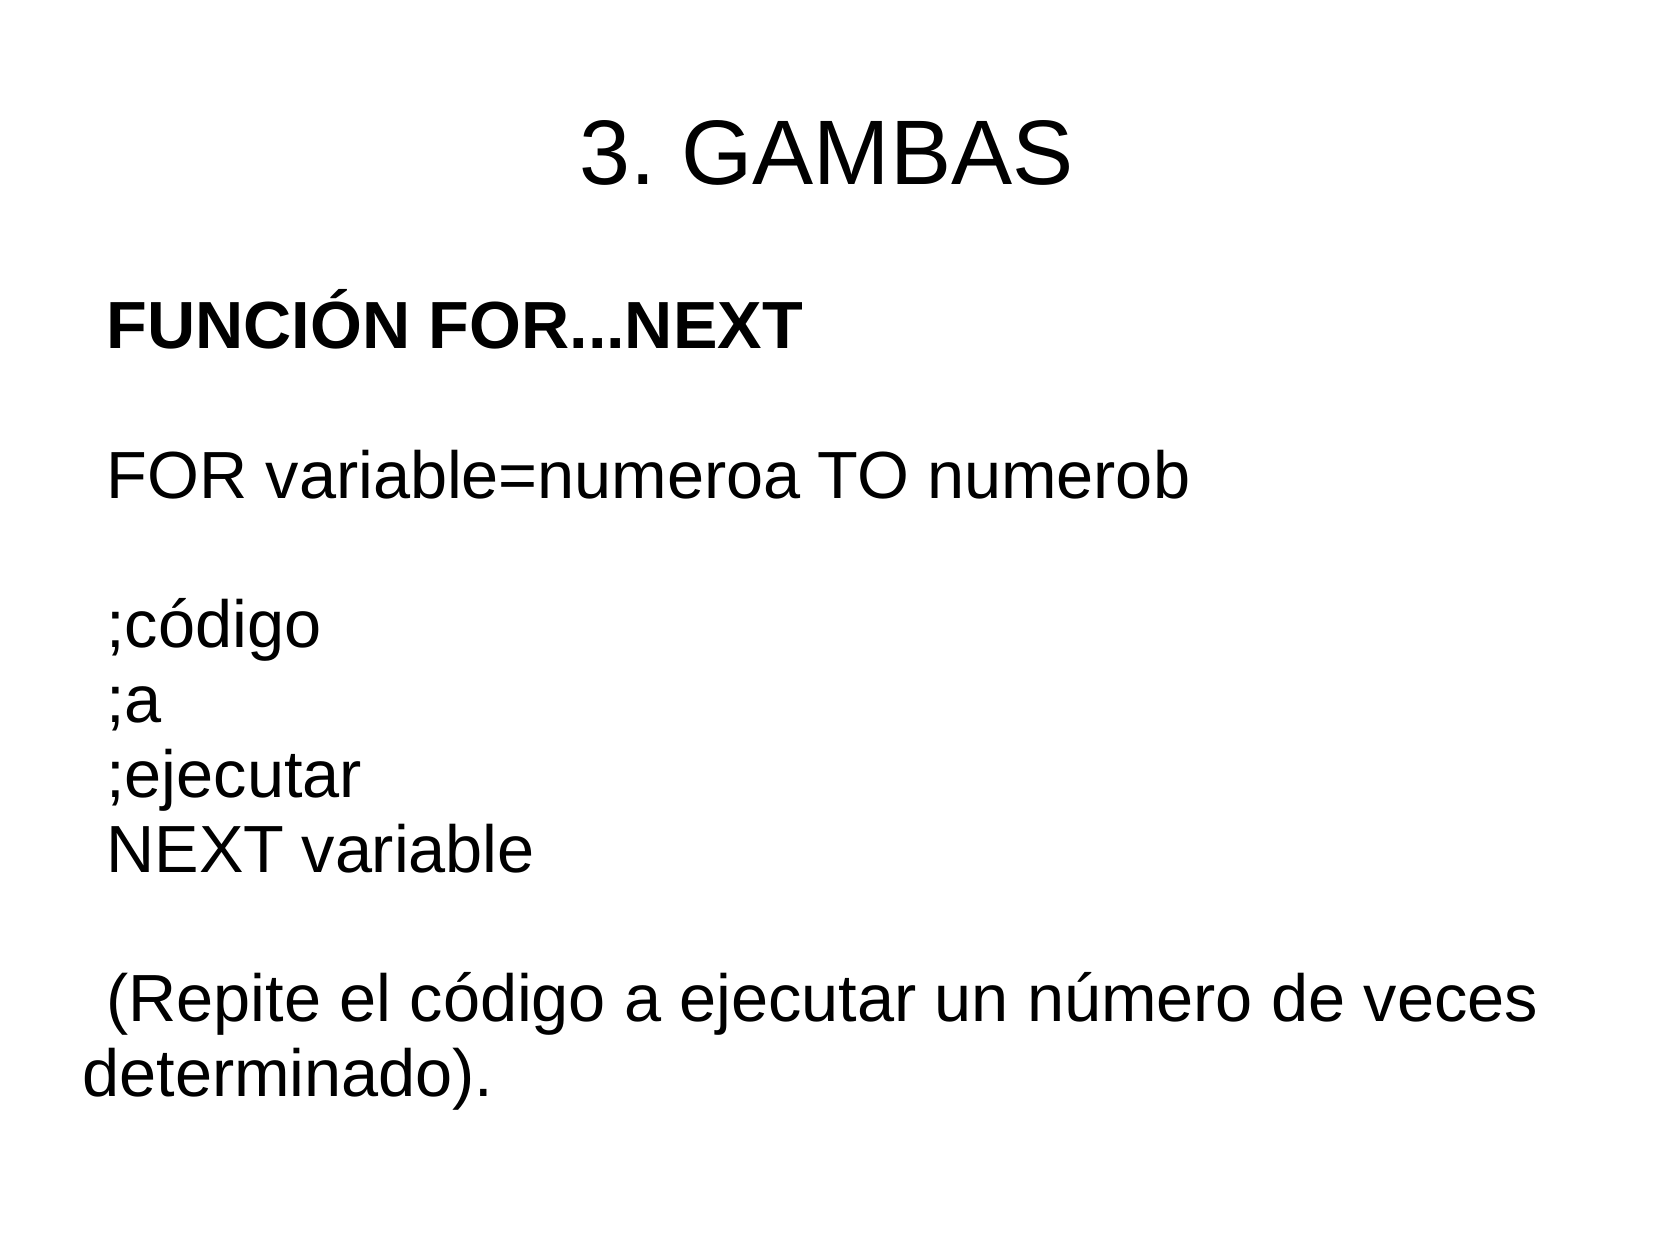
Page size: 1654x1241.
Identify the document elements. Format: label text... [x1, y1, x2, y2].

subtitle FUNCIÓN FOR...NEXT FOR variable=numeroa TO numerob ;código ;a ;ejecutar NEXT variable (Repite el código a ejecutar un número de veces determinado). [82, 288, 1571, 1111]
title 3. GAMBAS [82, 49, 1571, 257]
